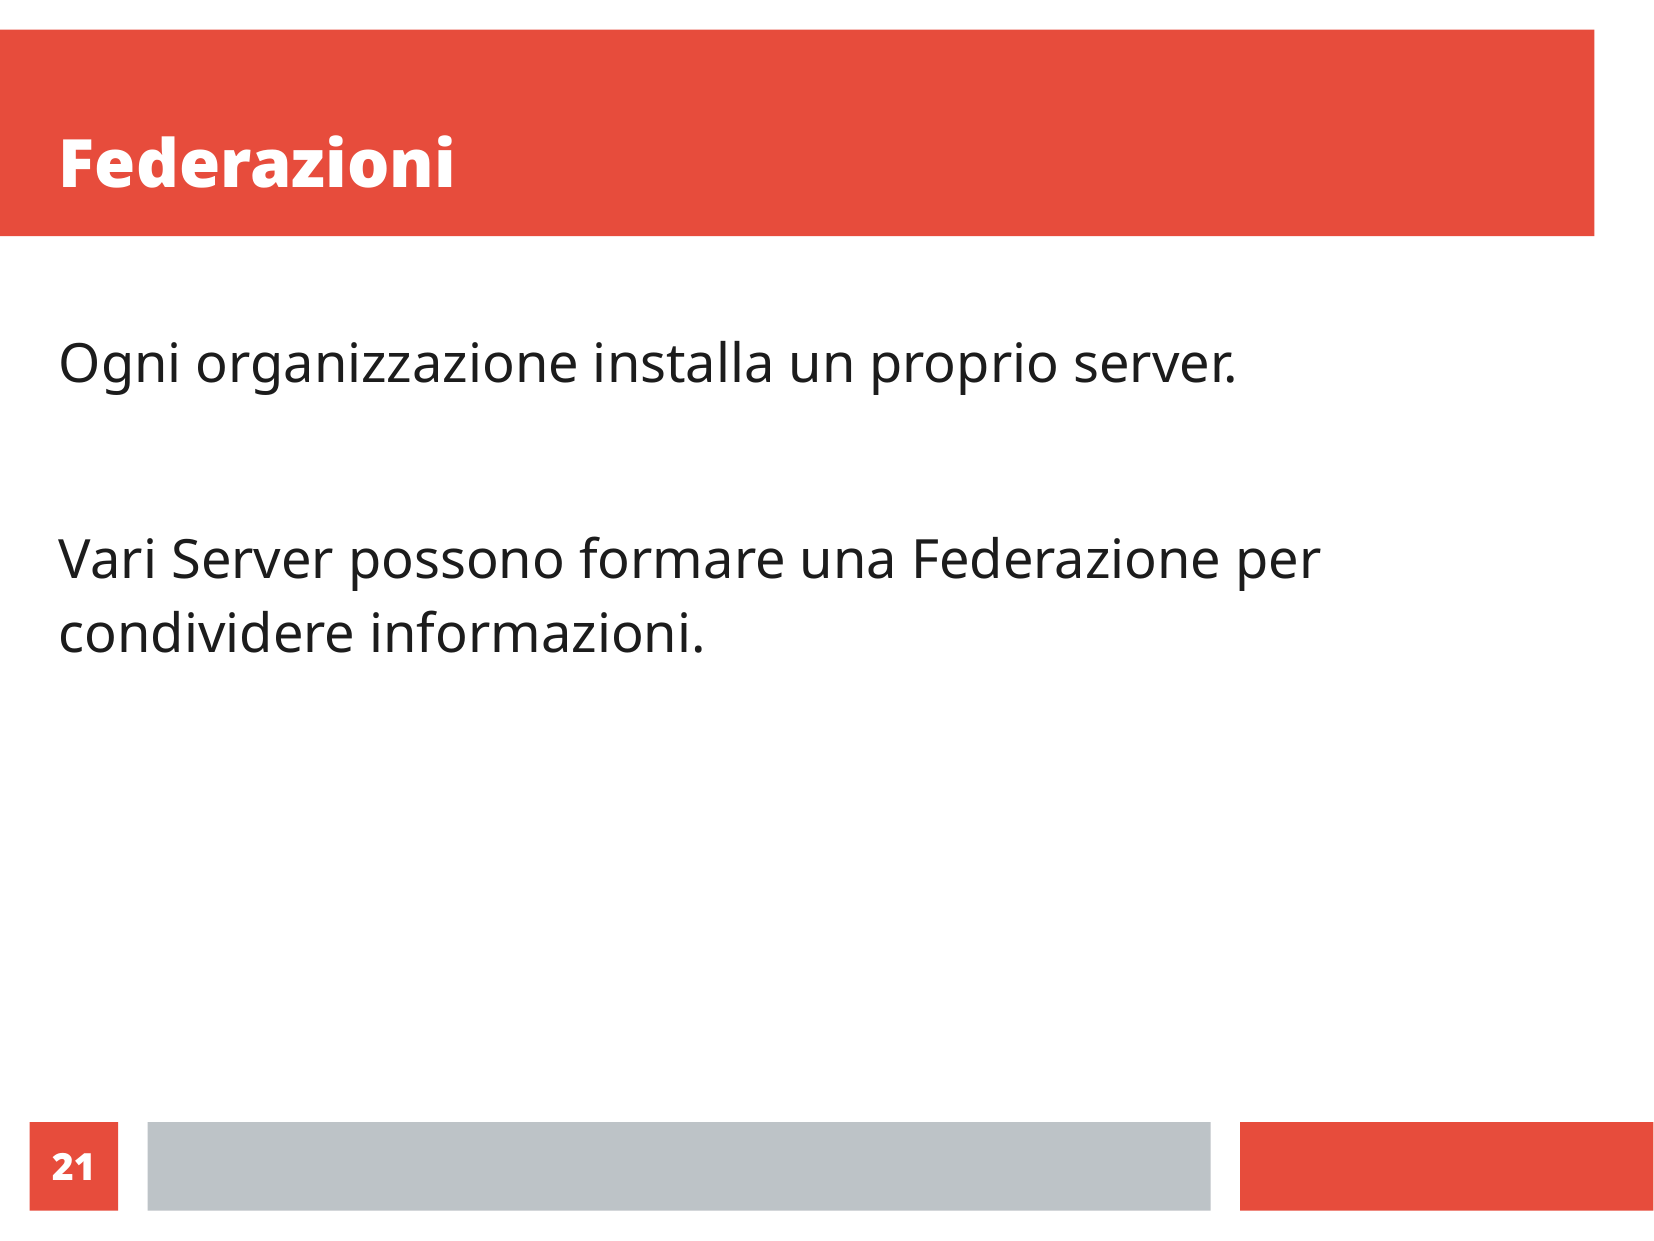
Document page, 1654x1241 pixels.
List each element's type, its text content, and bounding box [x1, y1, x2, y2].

list Ogni organizzazione installa un proprio server. Vari Server possono formare una Federazione per condividere informazioni. [59, 324, 1565, 1093]
title Federazioni [59, 59, 1595, 207]
